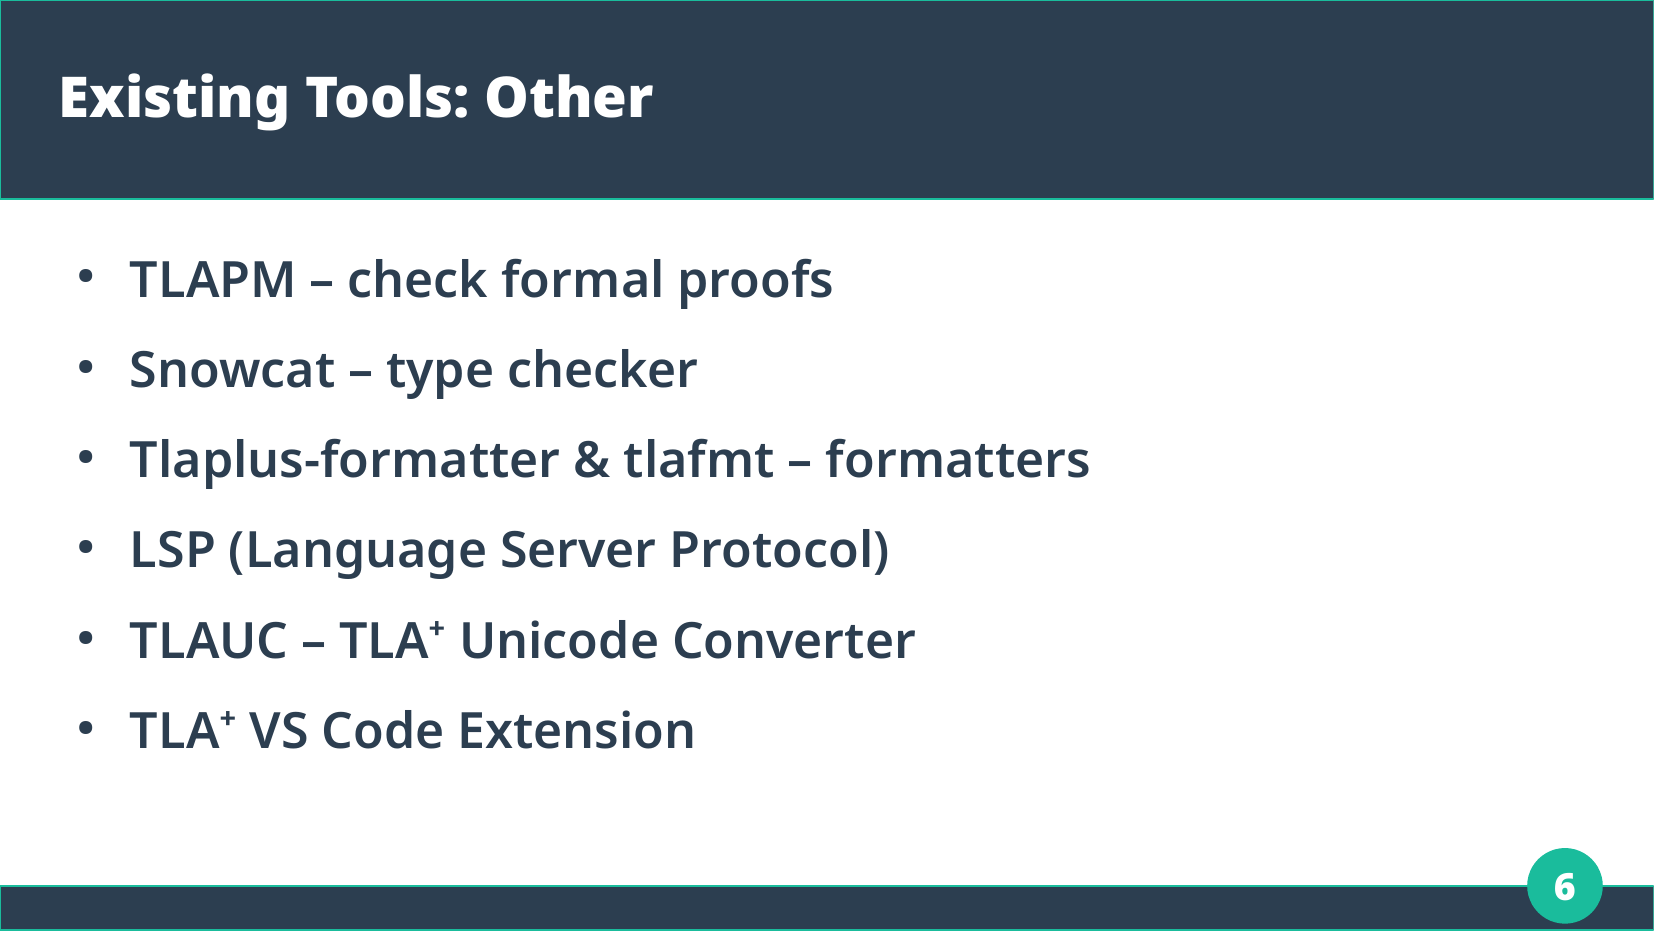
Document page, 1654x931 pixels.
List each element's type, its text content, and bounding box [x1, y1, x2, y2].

list TLAPM – check formal proofs Snowcat – type checker Tlaplus-formatter & tlafmt – formatters LSP (Language Server Protocol) TLAUC – TLA⁺ Unicode Converter TLA⁺ VS Code Extension [59, 243, 1595, 864]
title Existing Tools: Other [59, 37, 1595, 155]
